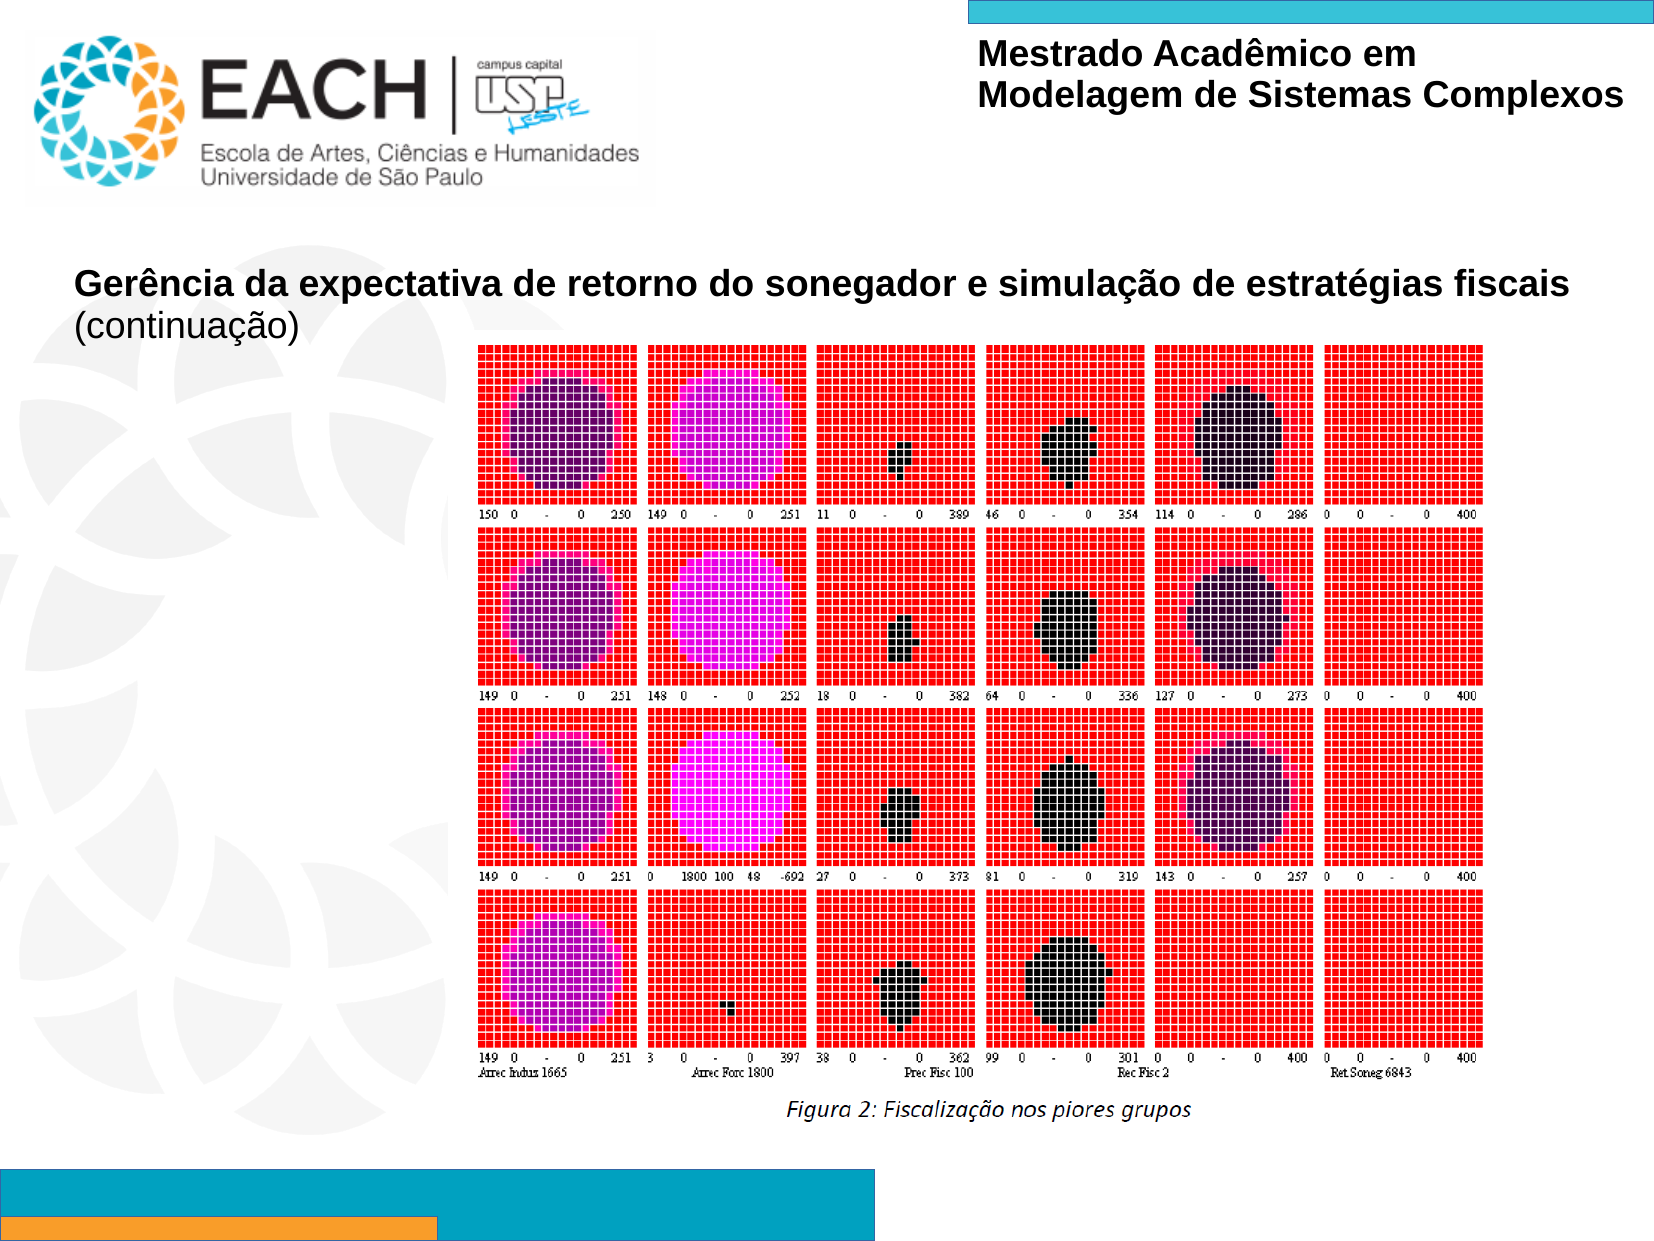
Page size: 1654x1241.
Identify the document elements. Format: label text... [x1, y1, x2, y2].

text_box [968, 0, 1654, 24]
text_box [0, 1169, 875, 1241]
text_box Mestrado Acadêmico em Modelagem de Sistemas Complexos [962, 24, 1648, 130]
picture [25, 30, 656, 207]
text_box Gerência da expectativa de retorno do sonegador e simulação de estratégias fiscais (continuação) [59, 255, 1595, 378]
picture [0, 236, 1501, 1146]
